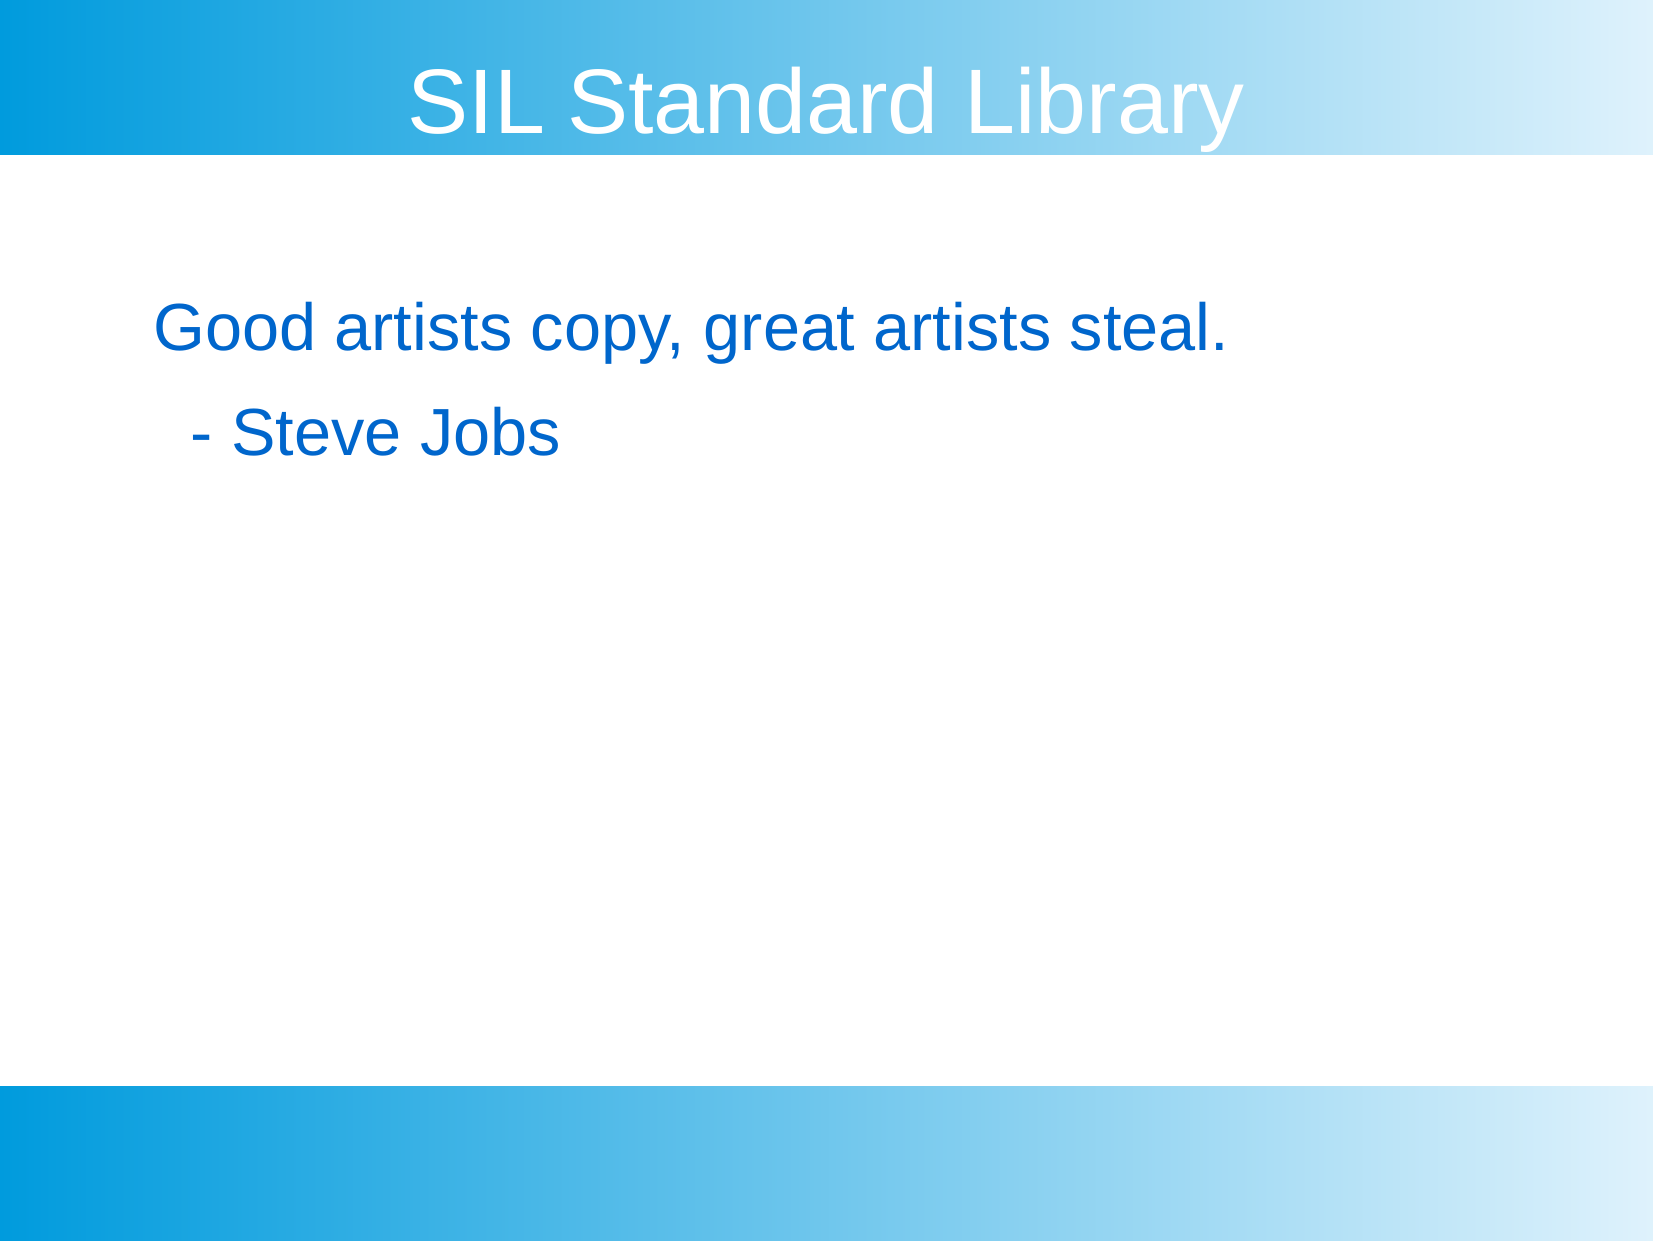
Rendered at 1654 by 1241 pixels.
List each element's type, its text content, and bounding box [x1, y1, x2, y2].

title SIL Standard Library [82, 49, 1571, 155]
list Good artists copy, great artists steal. - Steve Jobs [82, 290, 1571, 1010]
